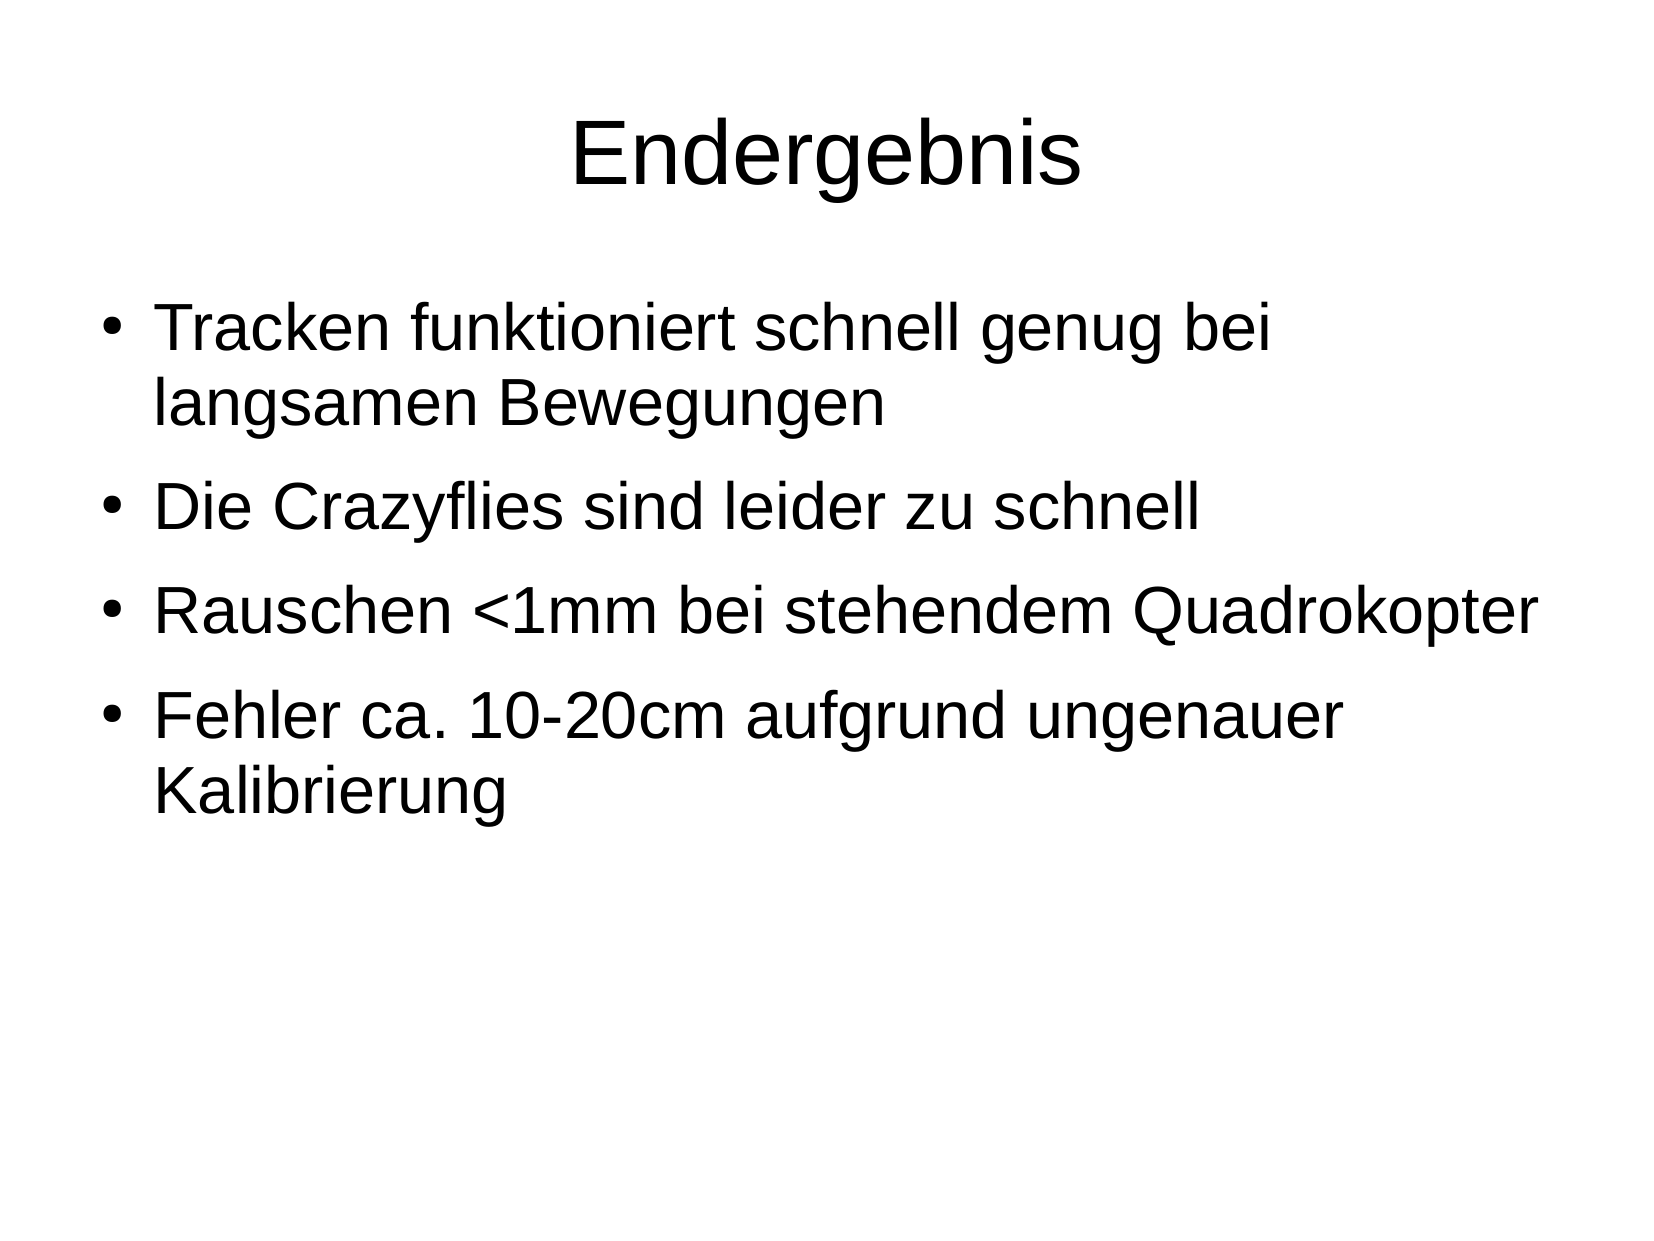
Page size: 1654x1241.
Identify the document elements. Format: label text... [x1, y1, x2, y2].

title Endergebnis [82, 49, 1571, 257]
list Tracken funktioniert schnell genug bei langsamen Bewegungen Die Crazyflies sind leider zu schnell Rauschen <1mm bei stehendem Quadrokopter Fehler ca. 10-20cm aufgrund ungenauer Kalibrierung [82, 290, 1571, 1010]
